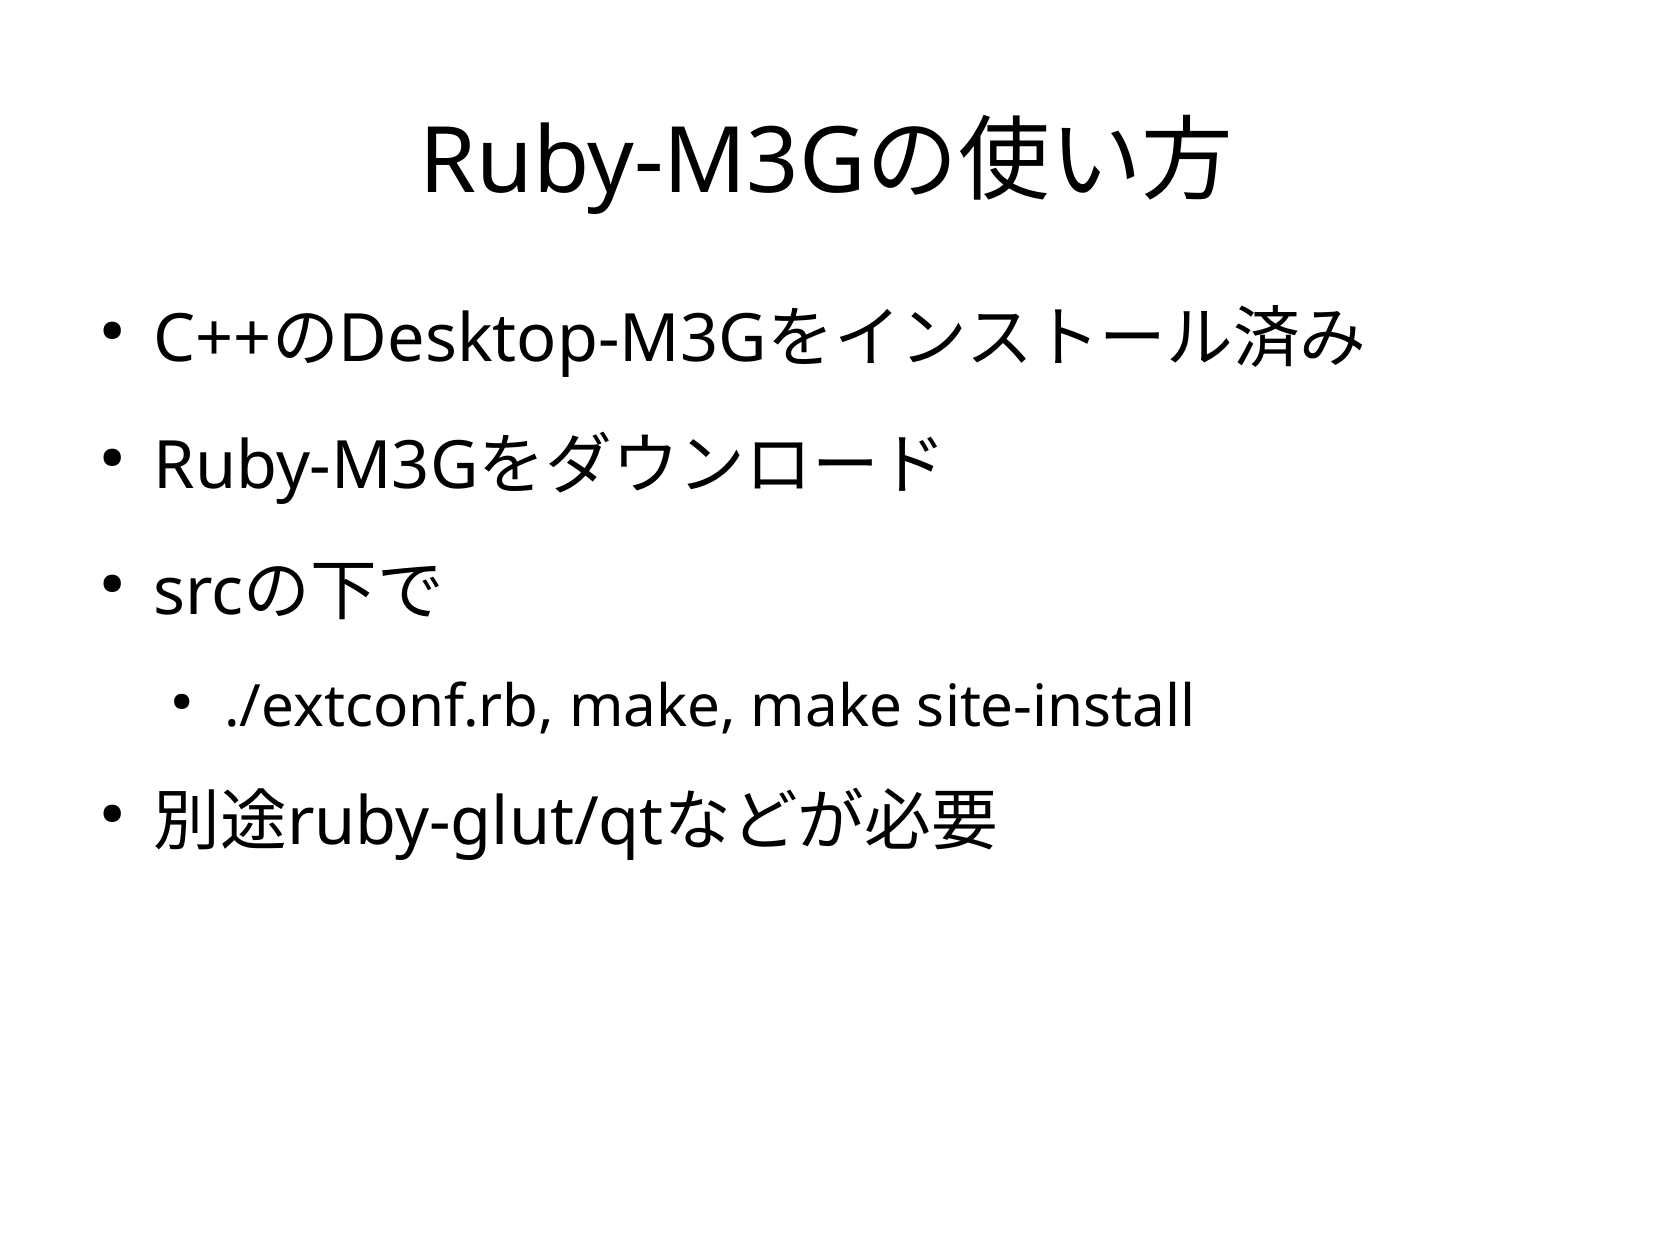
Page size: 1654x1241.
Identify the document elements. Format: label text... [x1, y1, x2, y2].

title Ruby-M3Gの使い方 [82, 56, 1571, 250]
list C++のDesktop-M3Gをインストール済み Ruby-M3Gをダウンロード srcの下で ./extconf.rb, make, make site-install 別途ruby-glut/qtなどが必要 [82, 284, 1571, 1103]
